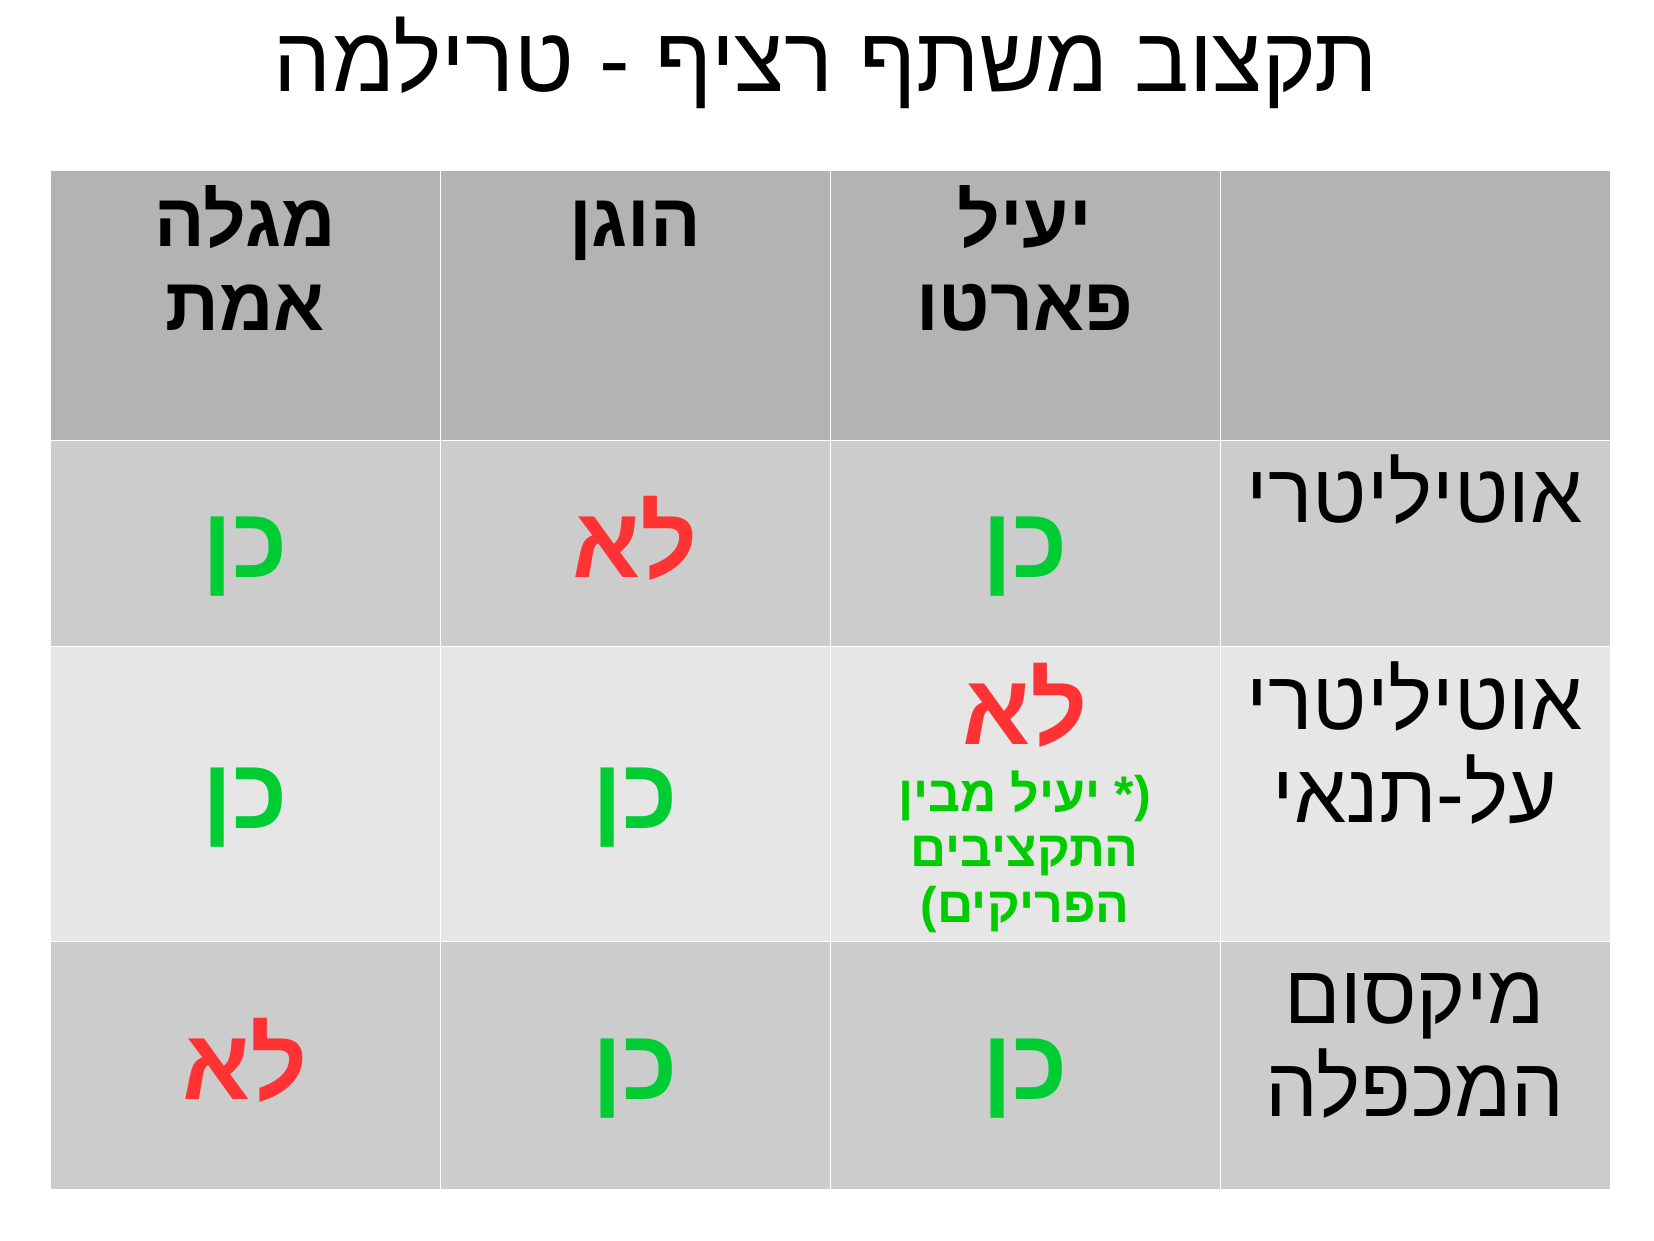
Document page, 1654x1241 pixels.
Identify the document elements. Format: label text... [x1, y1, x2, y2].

table_cell מיקסום המכפלה [1221, 942, 1610, 1189]
table_cell לא [441, 441, 830, 646]
table_cell כן [441, 647, 830, 941]
table_cell כן [831, 942, 1220, 1189]
title תקצוב משתף רציף - טרילמה [0, 0, 1654, 136]
table_cell כן [51, 647, 440, 941]
table_cell כן [831, 441, 1220, 646]
table_cell אוטיליטרי על-תנאי [1221, 647, 1610, 941]
table_cell כן [441, 942, 830, 1189]
table_cell כן [51, 441, 440, 646]
table_header יעיל פארטו [831, 171, 1220, 440]
table_header [1221, 171, 1610, 440]
table_cell אוטיליטרי [1221, 441, 1610, 646]
table_header הוגן [441, 171, 830, 440]
table_cell לא (* יעיל מבין התקציבים הפריקים) [831, 647, 1220, 941]
table_header מגלה אמת [51, 171, 440, 440]
table_cell לא [51, 942, 440, 1189]
